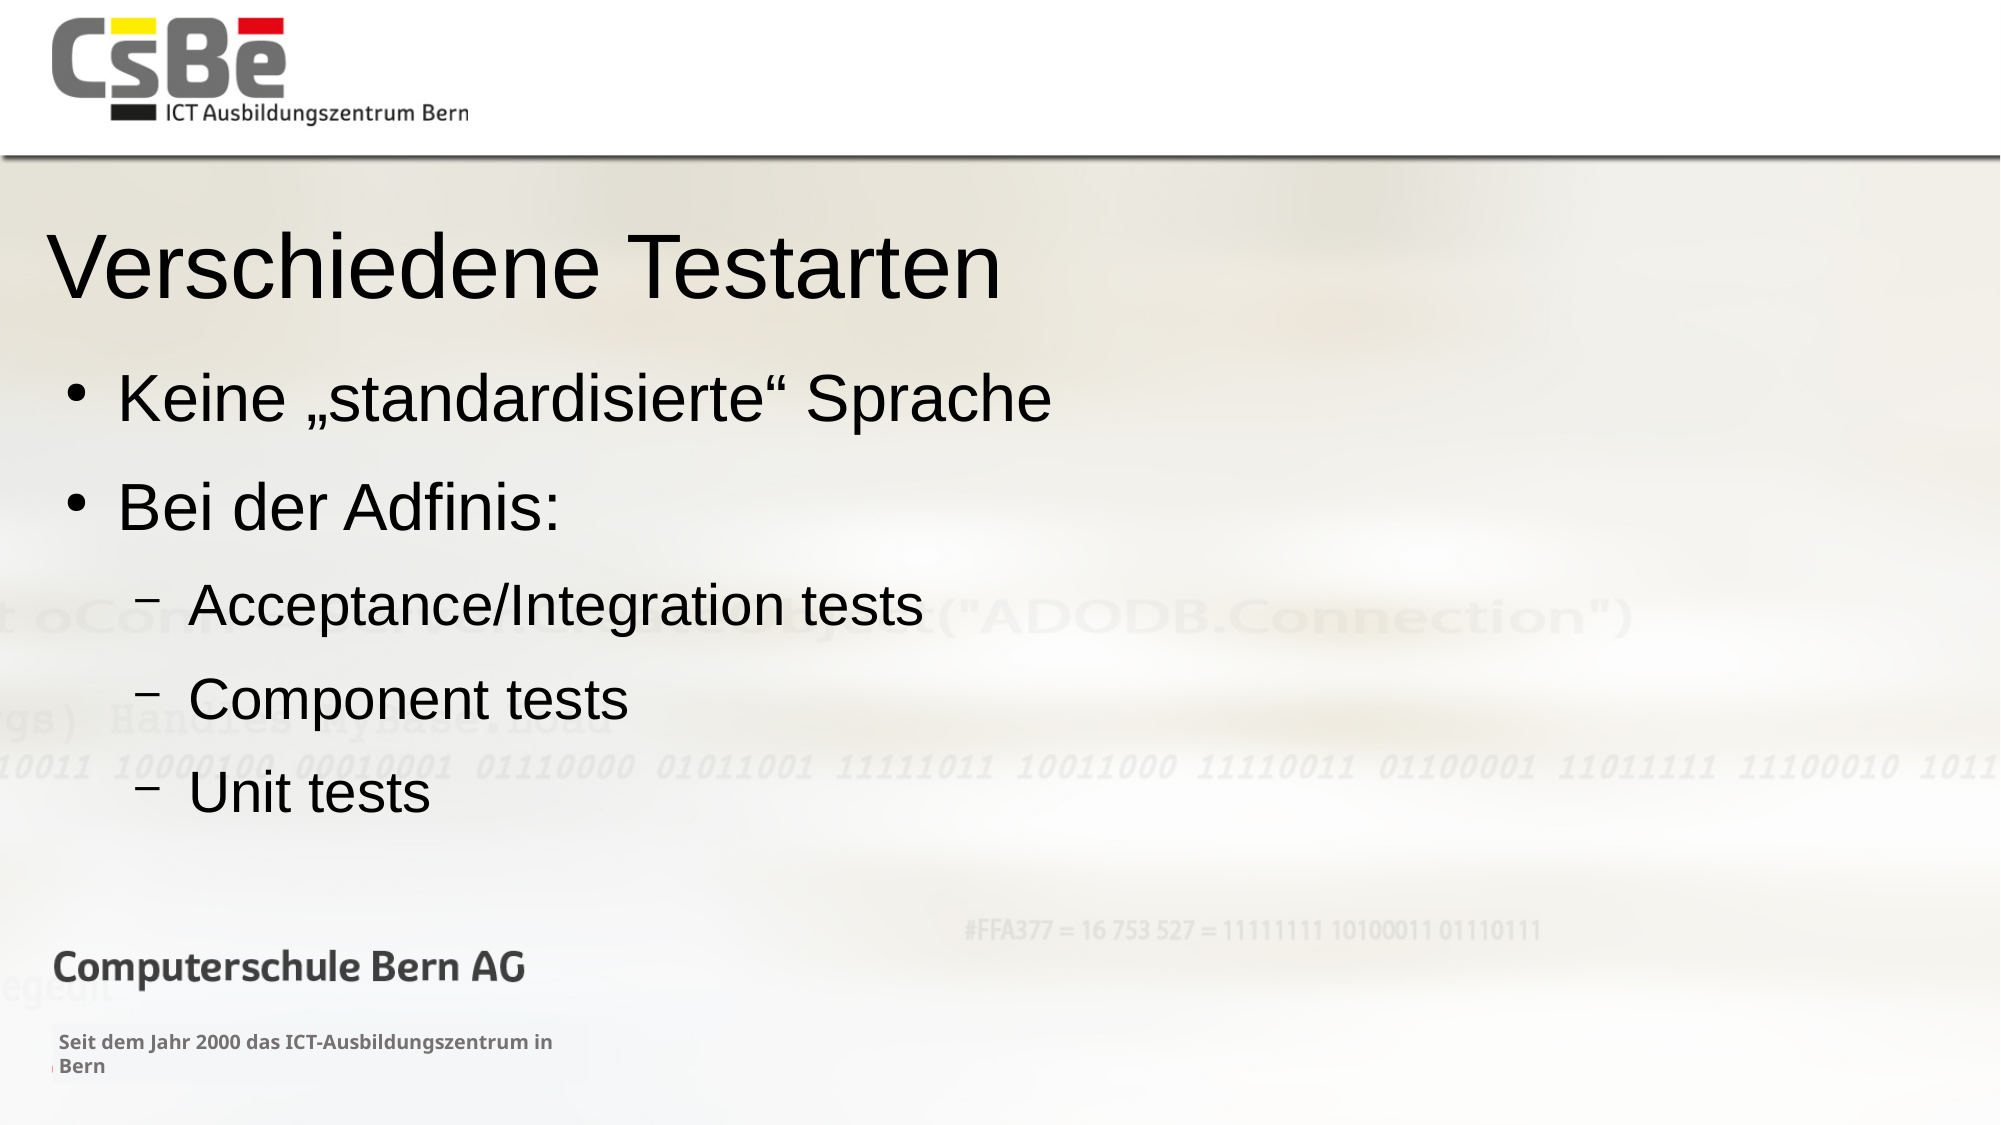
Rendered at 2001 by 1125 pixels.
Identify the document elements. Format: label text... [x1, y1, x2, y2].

picture [0, 0, 2001, 1125]
list Verschiedene Testarten [46, 206, 1920, 355]
list Keine „standardisierte“ Sprache Bei der Adfinis: Acceptance/Integration tests Component tests Unit tests [46, 355, 1920, 886]
